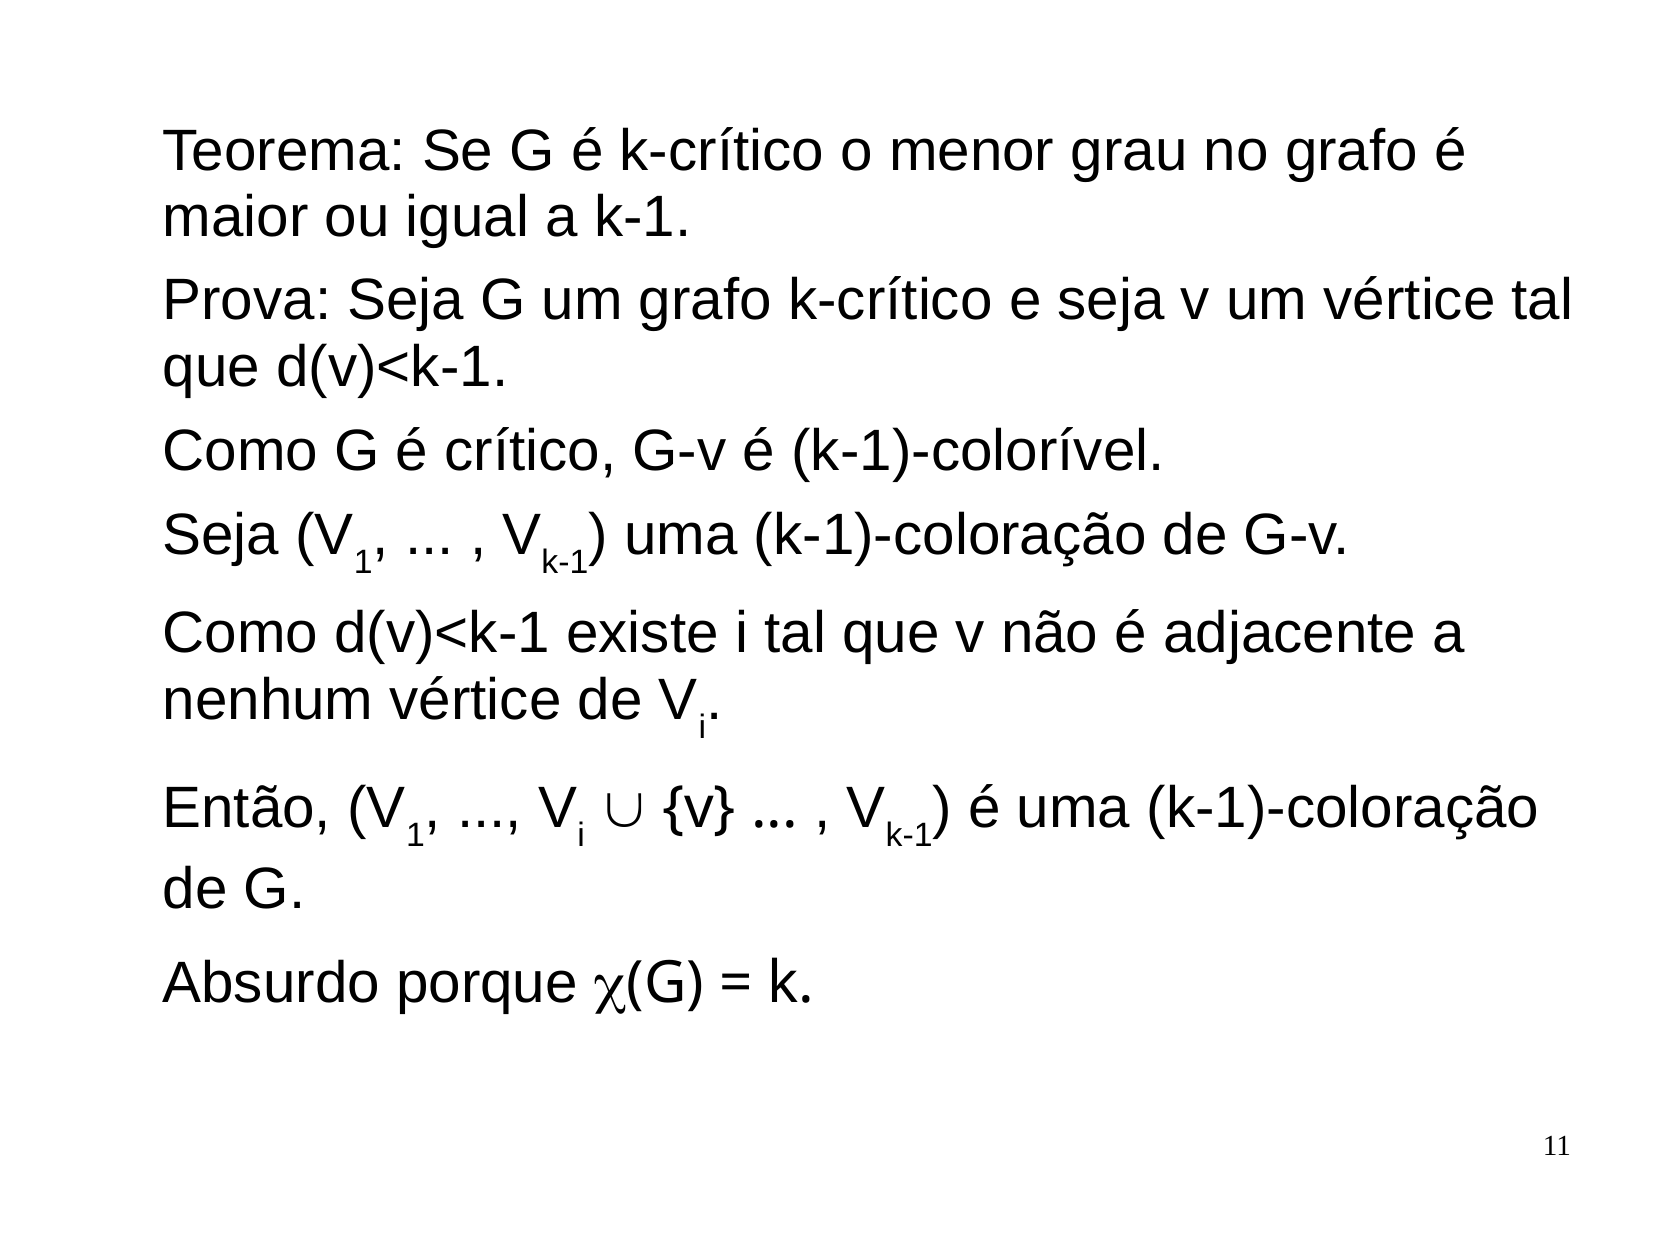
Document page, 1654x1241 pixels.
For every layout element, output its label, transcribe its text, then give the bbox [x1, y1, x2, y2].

list Teorema: Se G é k-crítico o menor grau no grafo é maior ou igual a k-1. Prova: Seja G um grafo k-crítico e seja v um vértice tal que d(v)<k-1. Como G é crítico, G-v é (k-1)-colorível. Seja (V1, ... , Vk-1) uma (k-1)-coloração de G-v. Como d(v)<k-1 existe i tal que v não é adjacente a nenhum vértice de Vi. Então, (V1, ..., Vi  {v} ... , Vk-1) é uma (k-1)-coloração de G. Absurdo porque (G) = k. [162, 117, 1609, 1151]
